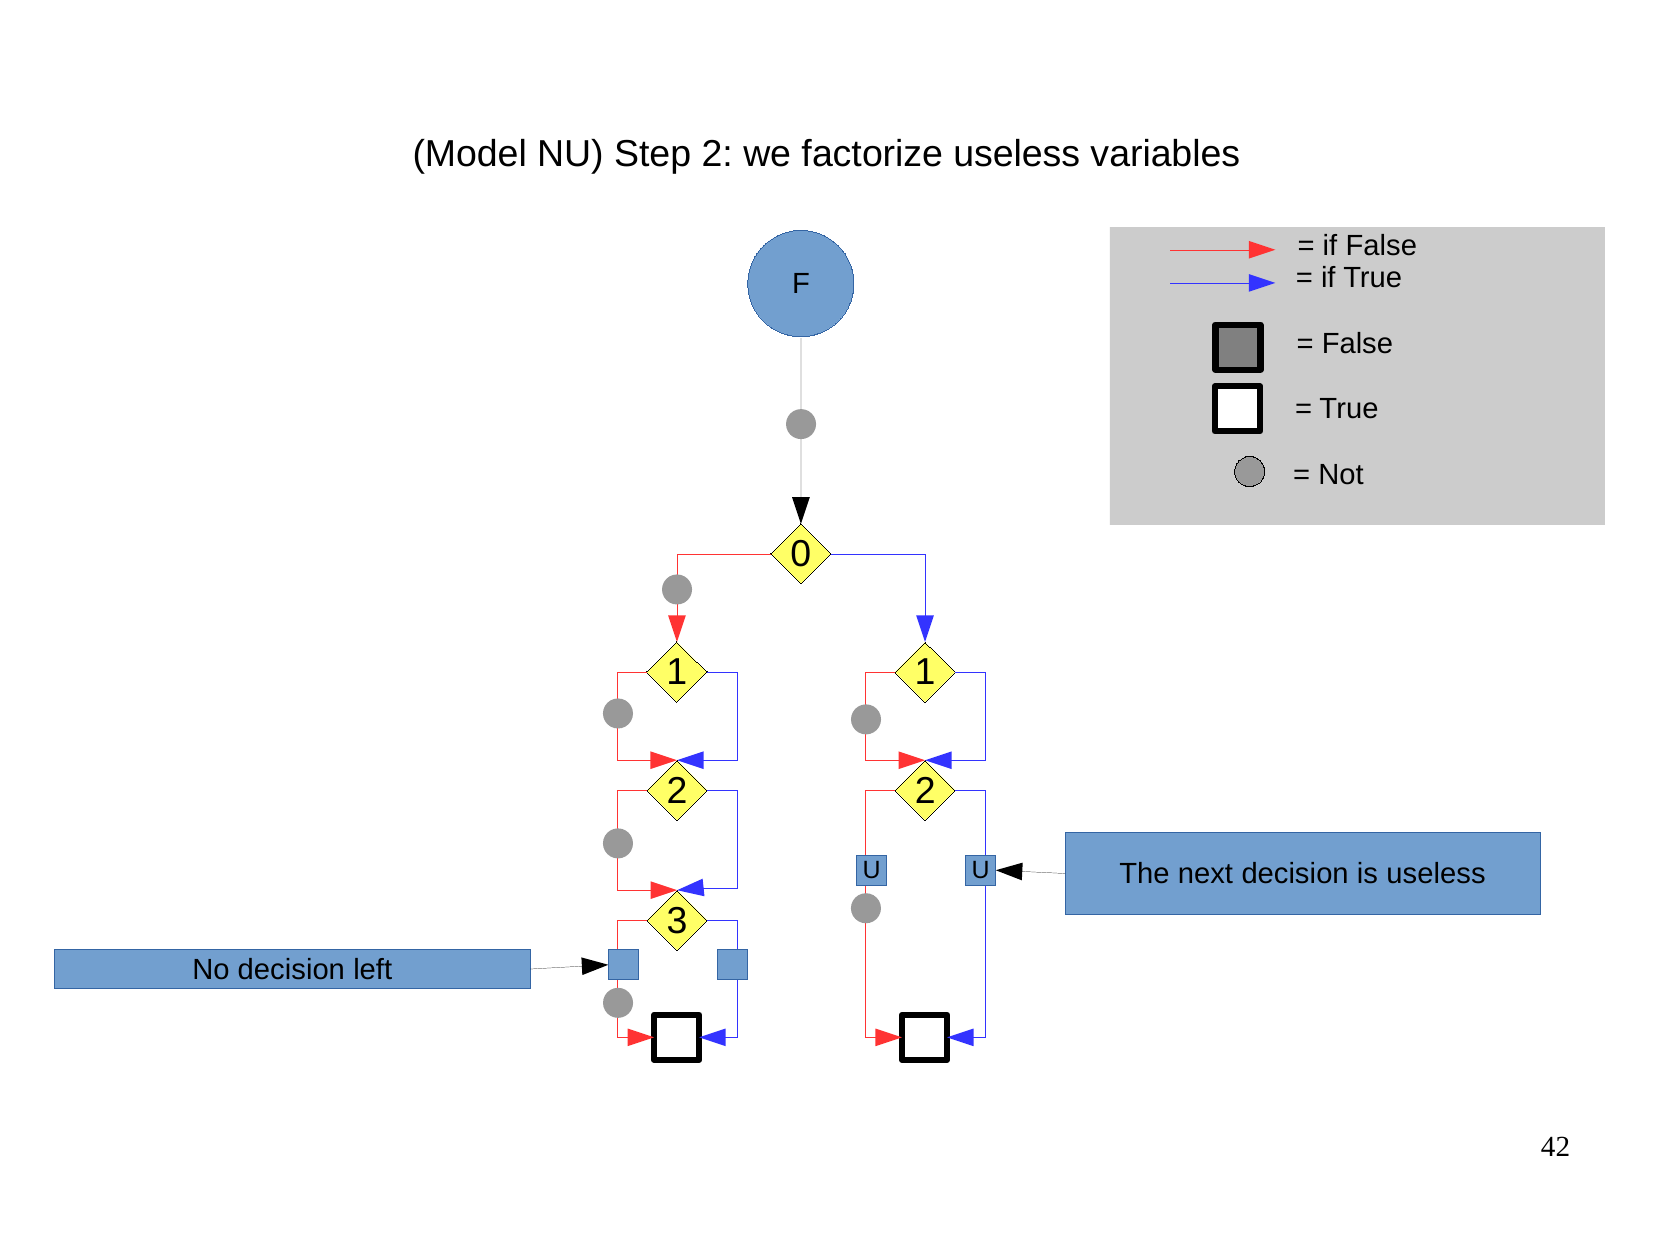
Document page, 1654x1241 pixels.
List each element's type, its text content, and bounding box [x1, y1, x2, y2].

text_box [608, 949, 639, 980]
text_box 1 [646, 641, 708, 703]
text_box [717, 949, 748, 980]
text_box 0 [770, 523, 831, 584]
text_box 2 [647, 761, 707, 821]
text_box U [965, 855, 996, 886]
text_box F [747, 257, 854, 337]
text_box [1215, 324, 1261, 370]
text_box [1215, 386, 1261, 432]
text_box No decision left [54, 949, 531, 989]
text_box [850, 704, 882, 735]
text_box [603, 987, 634, 1018]
text_box 3 [647, 891, 707, 951]
text_box [662, 574, 693, 605]
text_box [602, 698, 634, 729]
text_box [602, 828, 634, 859]
text_box [902, 1014, 948, 1060]
text_box [1234, 456, 1265, 487]
text_box [850, 893, 881, 924]
text_box U [856, 855, 887, 886]
text_box = if False = if True = False = True = Not [1109, 227, 1605, 525]
text_box 1 [895, 642, 956, 703]
text_box The next decision is useless [1065, 832, 1541, 915]
text_box [654, 1014, 700, 1060]
text_box 2 [895, 761, 955, 821]
text_box [786, 409, 817, 440]
title (Model NU) Step 2: we factorize useless variables [82, 49, 1571, 257]
